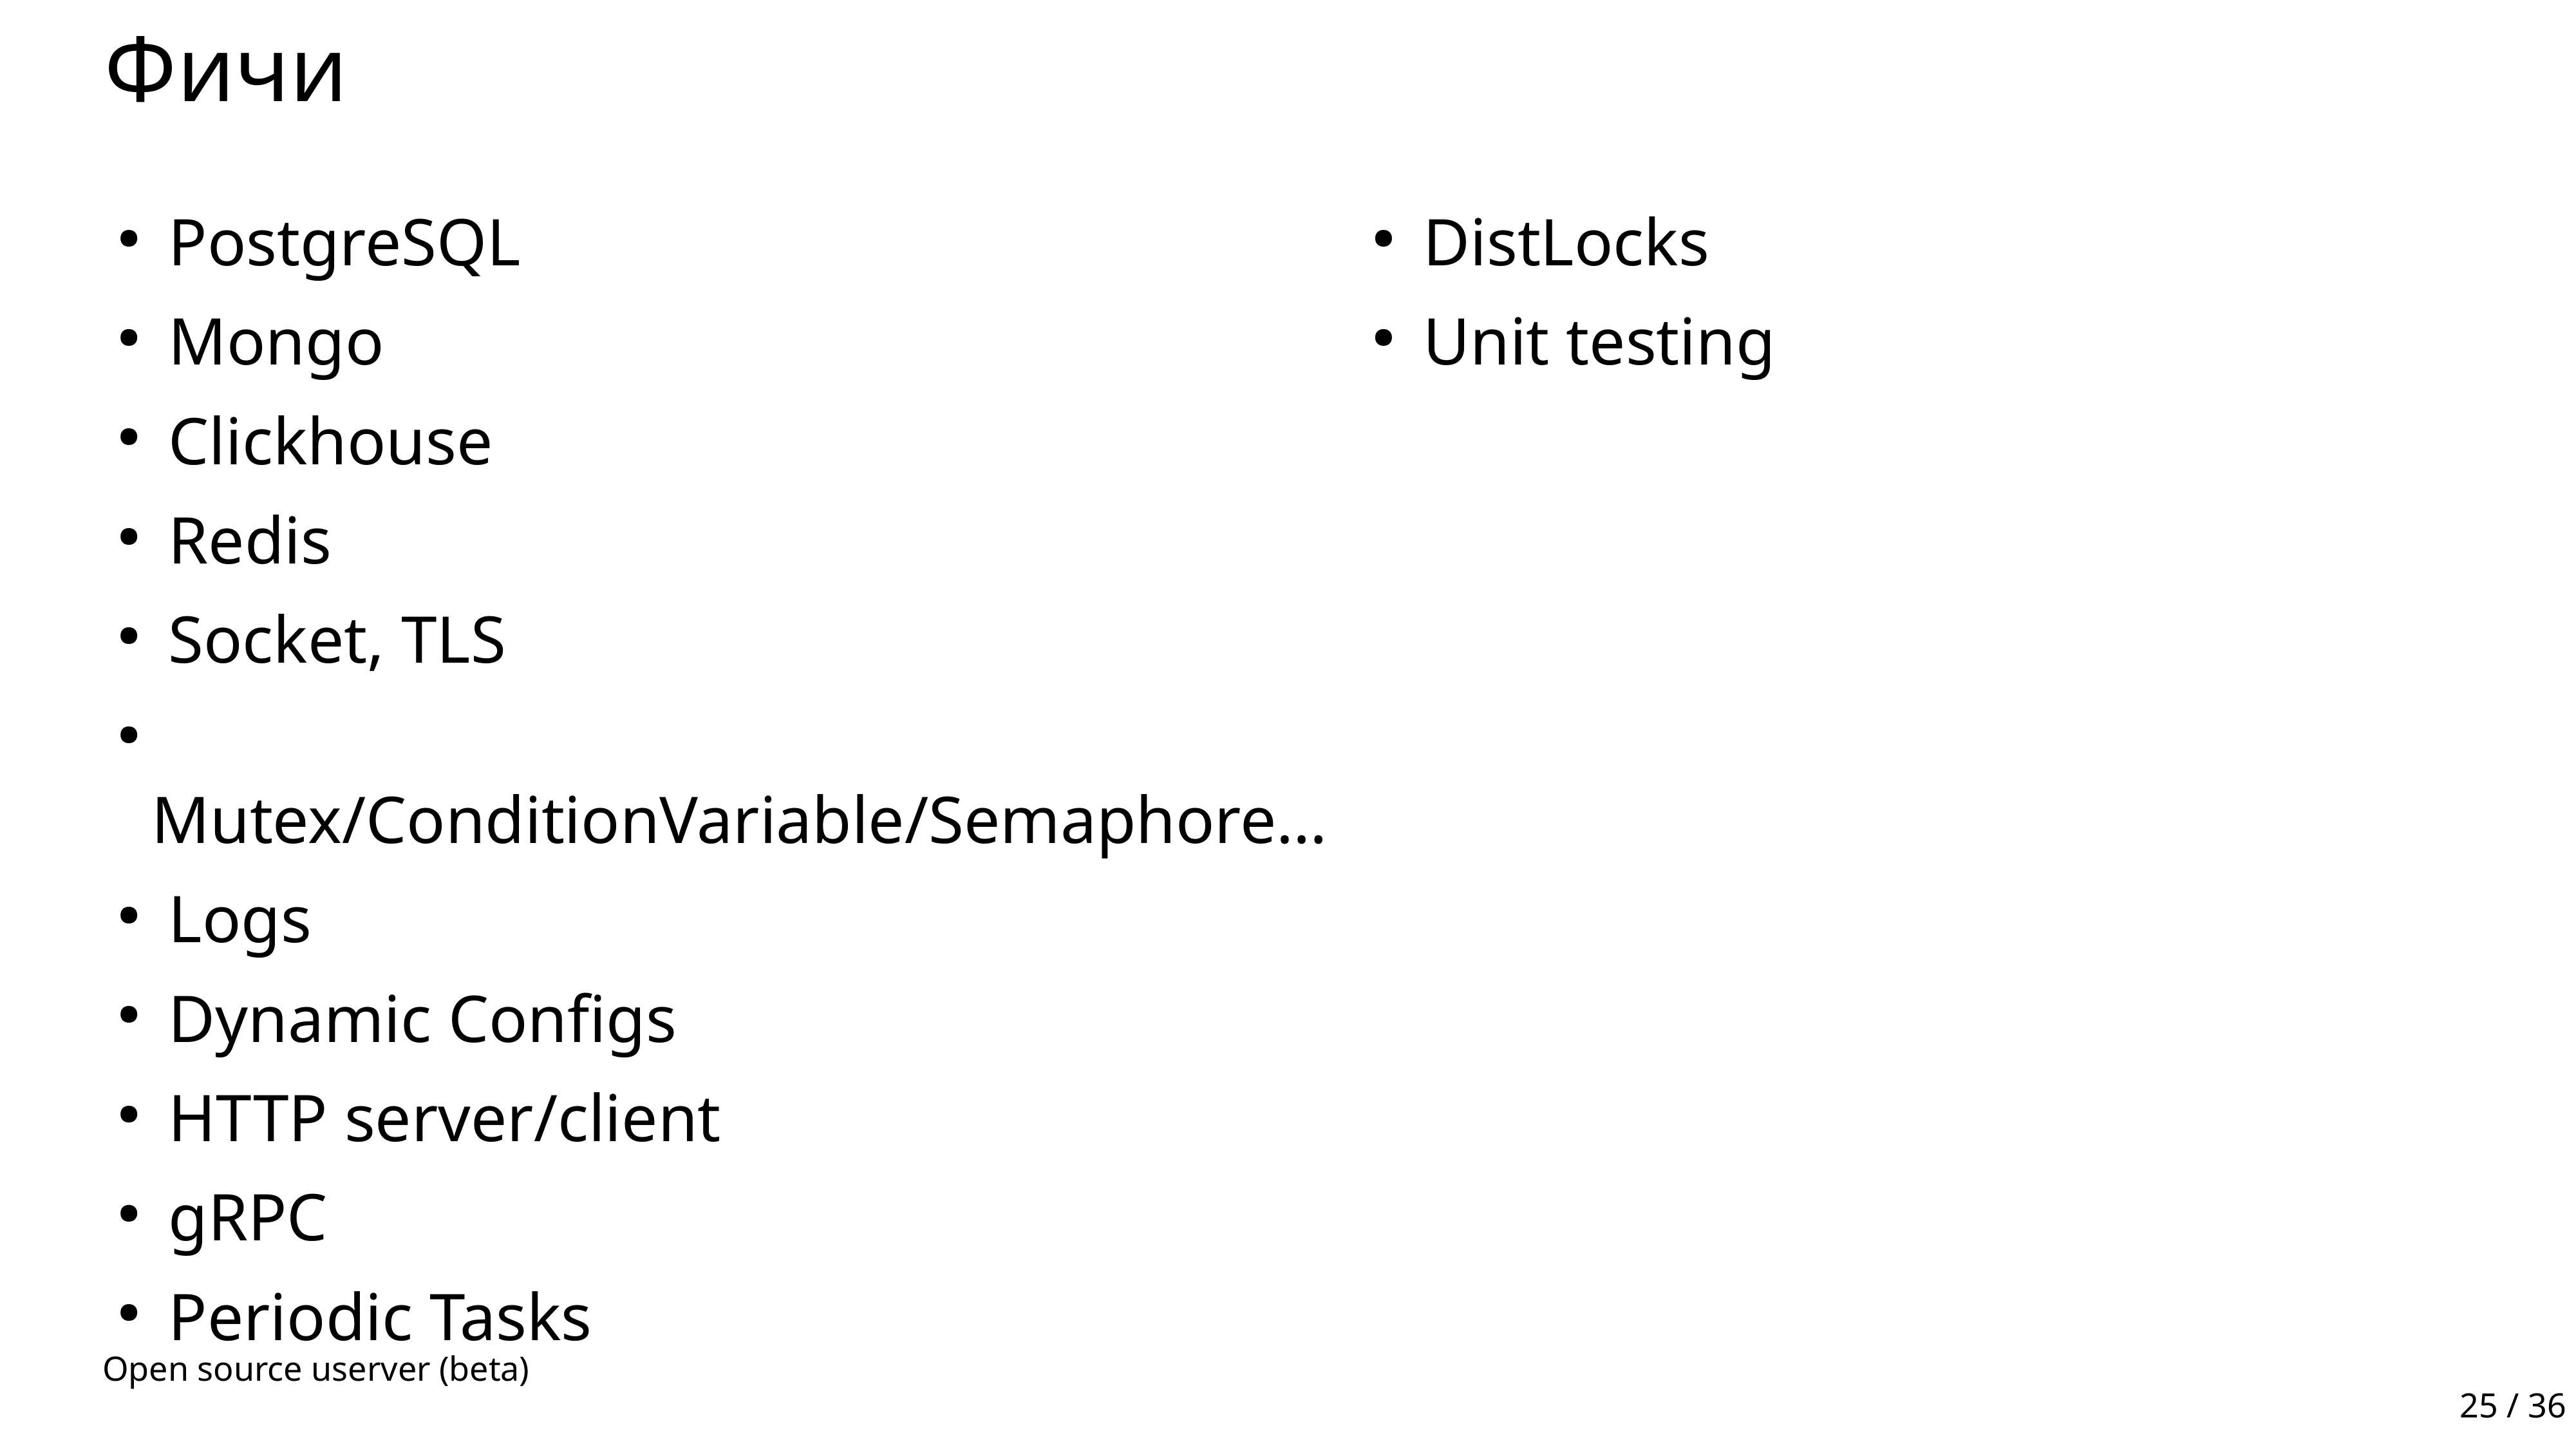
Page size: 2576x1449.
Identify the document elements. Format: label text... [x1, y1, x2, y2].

list DistLocks Unit testing [1351, 193, 2576, 1361]
list <number> / 36 [1479, 1376, 2576, 1431]
title Фичи [95, 19, 2576, 155]
list Open source userver (beta) [93, 1338, 1190, 1393]
list PostgreSQL Mongo Clickhouse Redis Socket, TLS Mutex/ConditionVariable/Semaphore… Logs Dynamic Configs HTTP server/client gRPC Periodic Tasks [97, 193, 1343, 1361]
